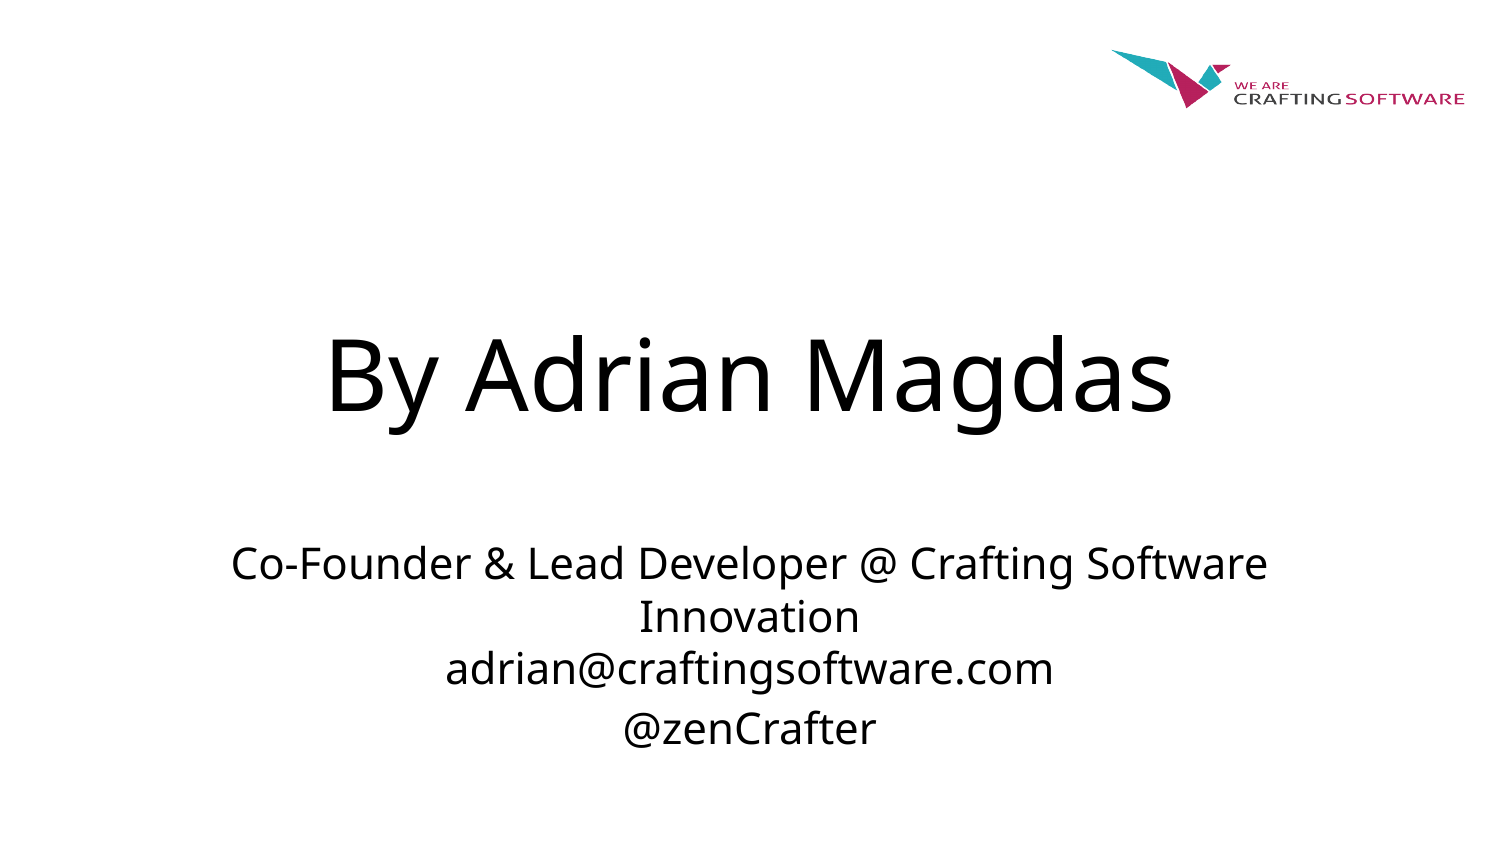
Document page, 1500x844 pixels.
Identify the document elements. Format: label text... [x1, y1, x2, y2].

picture [1094, 0, 1481, 163]
subtitle Co-Founder & Lead Developer @ Crafting Software Innovation adrian@craftingsoftware.com @zenCrafter [110, 520, 1390, 651]
title By Adrian Magdas [110, 162, 1390, 447]
